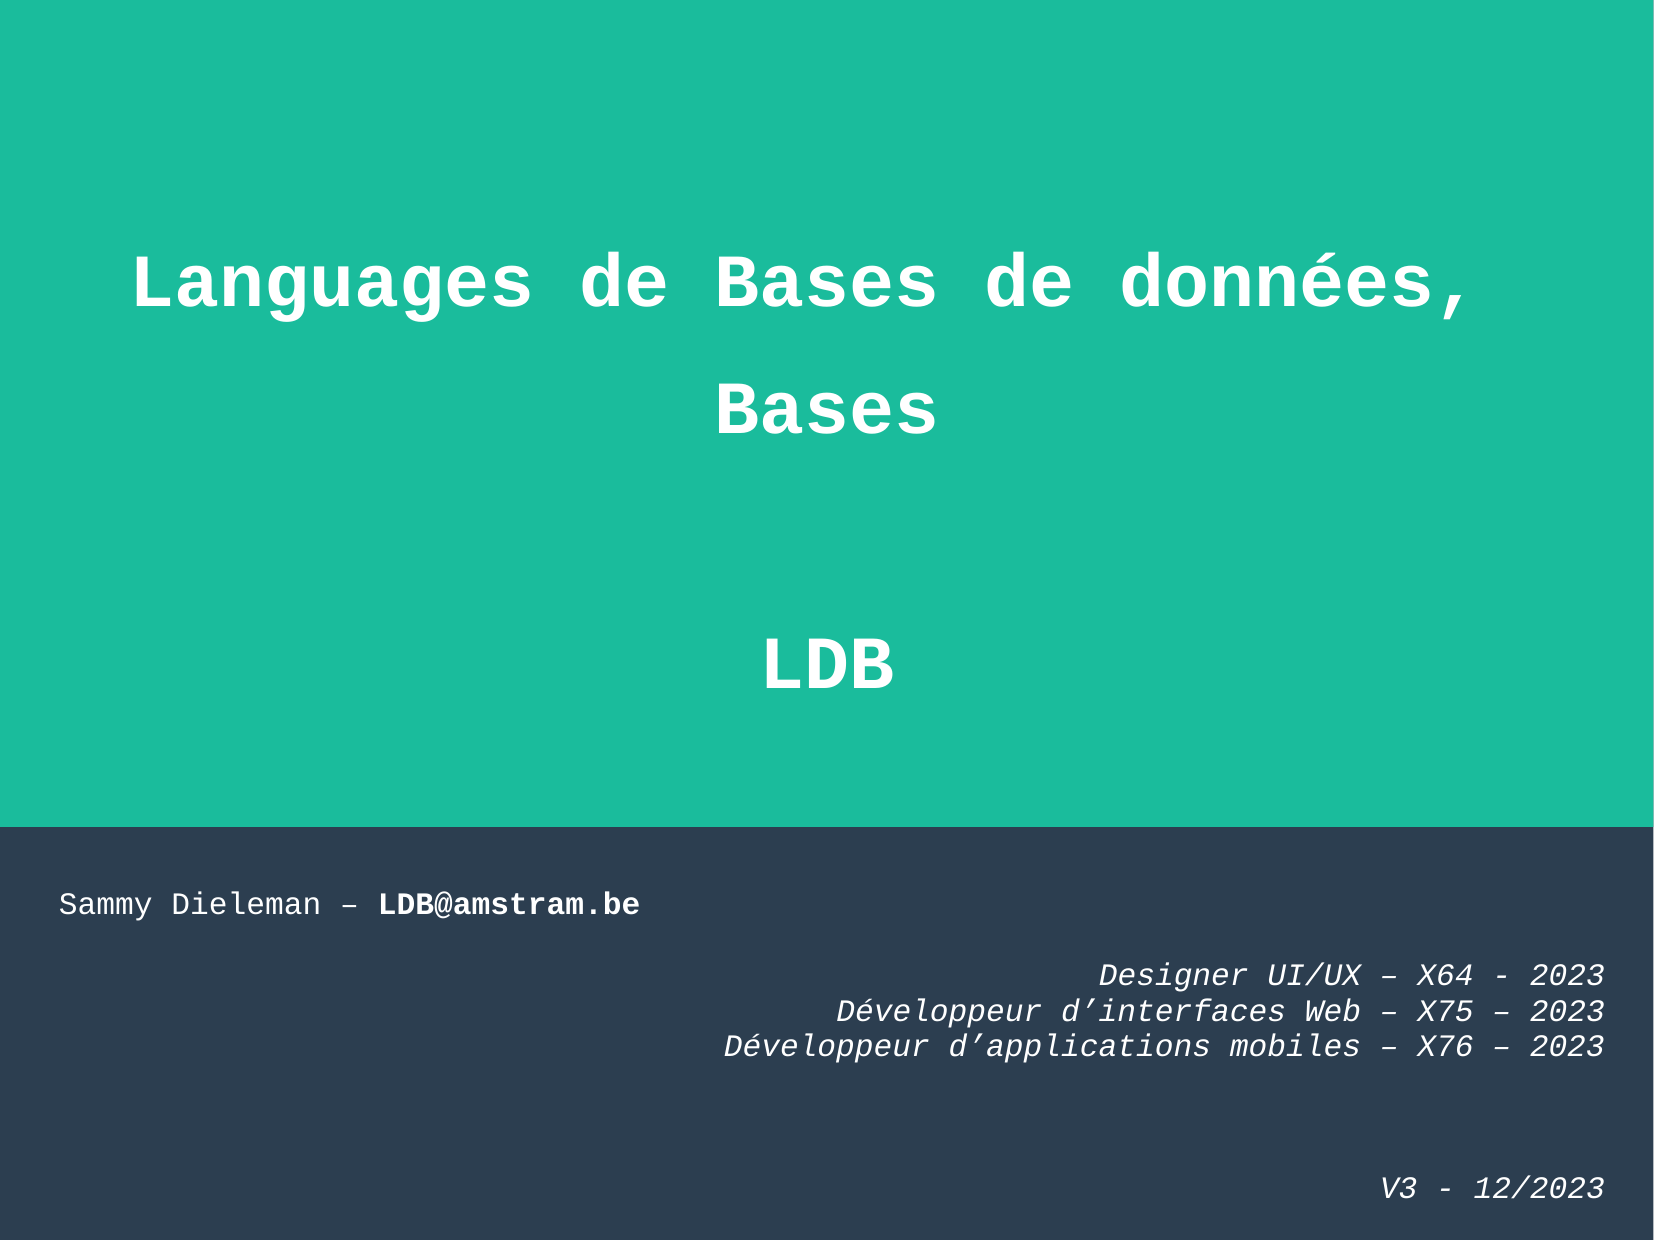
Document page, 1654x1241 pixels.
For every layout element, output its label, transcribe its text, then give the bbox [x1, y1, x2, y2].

subtitle Sammy Dieleman – LDB@amstram.be Designer UI/UX – X64 - 2023 Développeur d’interfaces Web – X75 – 2023 Développeur d’applications mobiles – X76 – 2023 V3 - 12/2023 [59, 856, 1606, 1241]
title Languages de Bases de données, Bases LDB [59, 45, 1595, 856]
